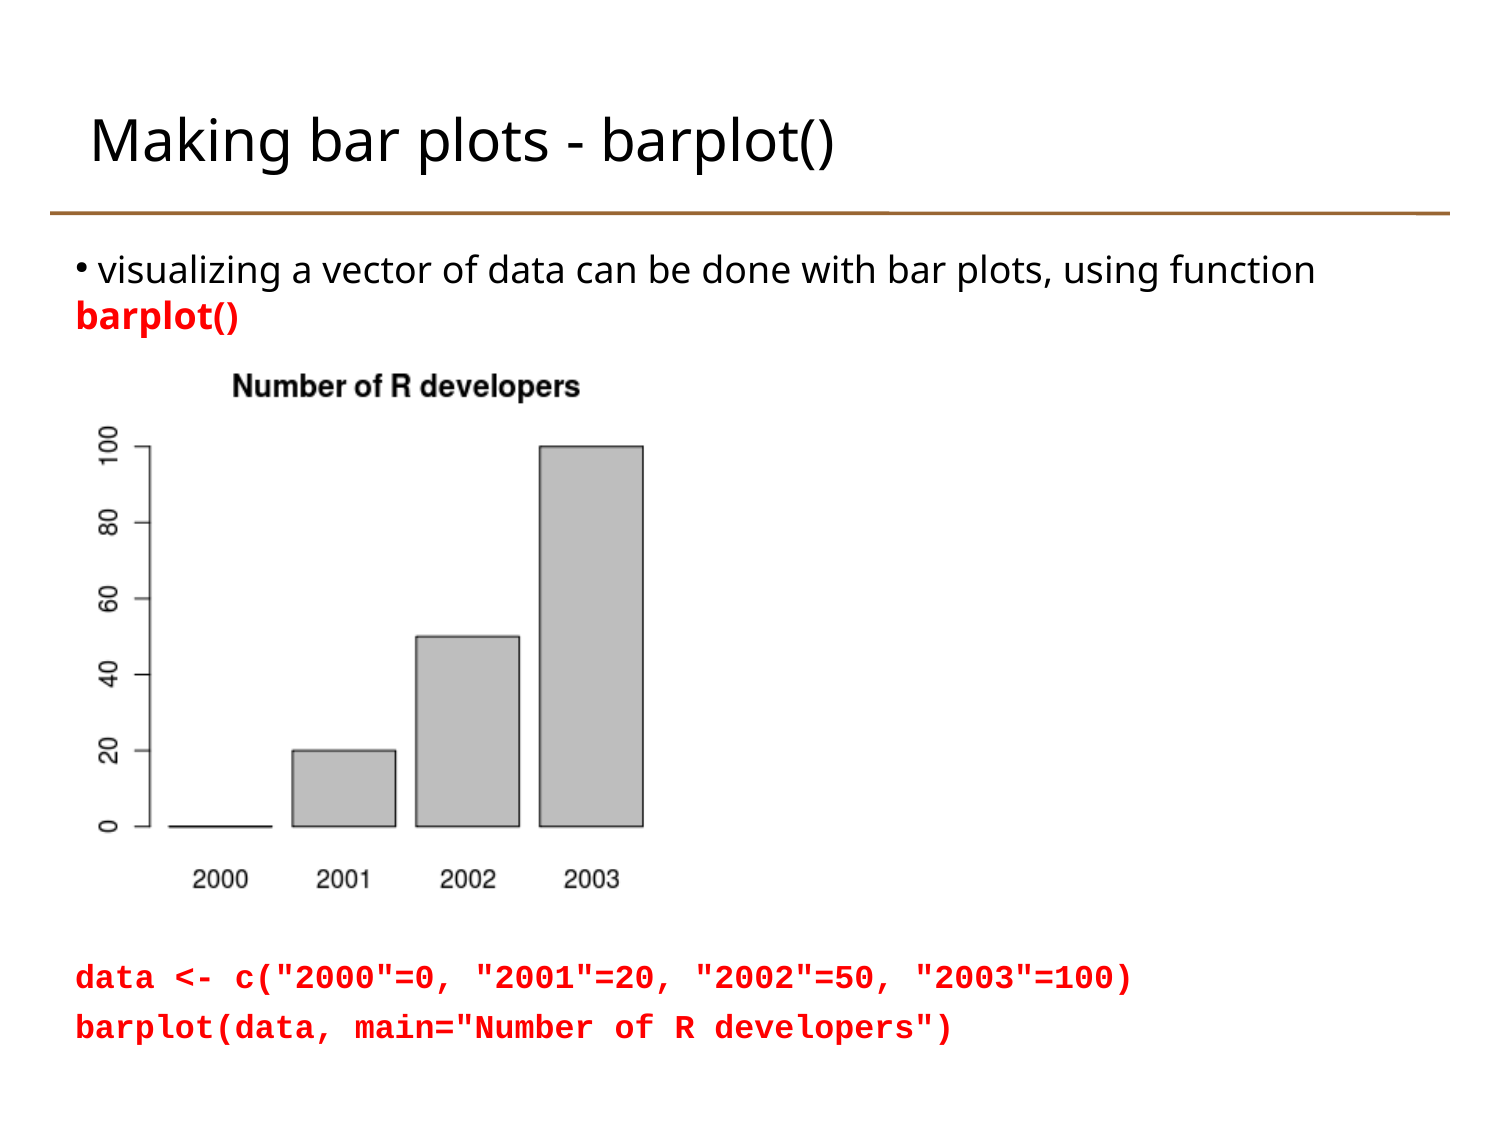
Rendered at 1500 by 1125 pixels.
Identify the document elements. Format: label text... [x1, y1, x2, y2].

picture [91, 366, 655, 893]
title Making bar plots - barplot() [75, 44, 1424, 232]
list visualizing a vector of data can be done with bar plots, using function barplot() data <- c("2000"=0, "2001"=20, "2002"=50, "2003"=100) barplot(data, main="Number of R developers") [75, 245, 1435, 1072]
